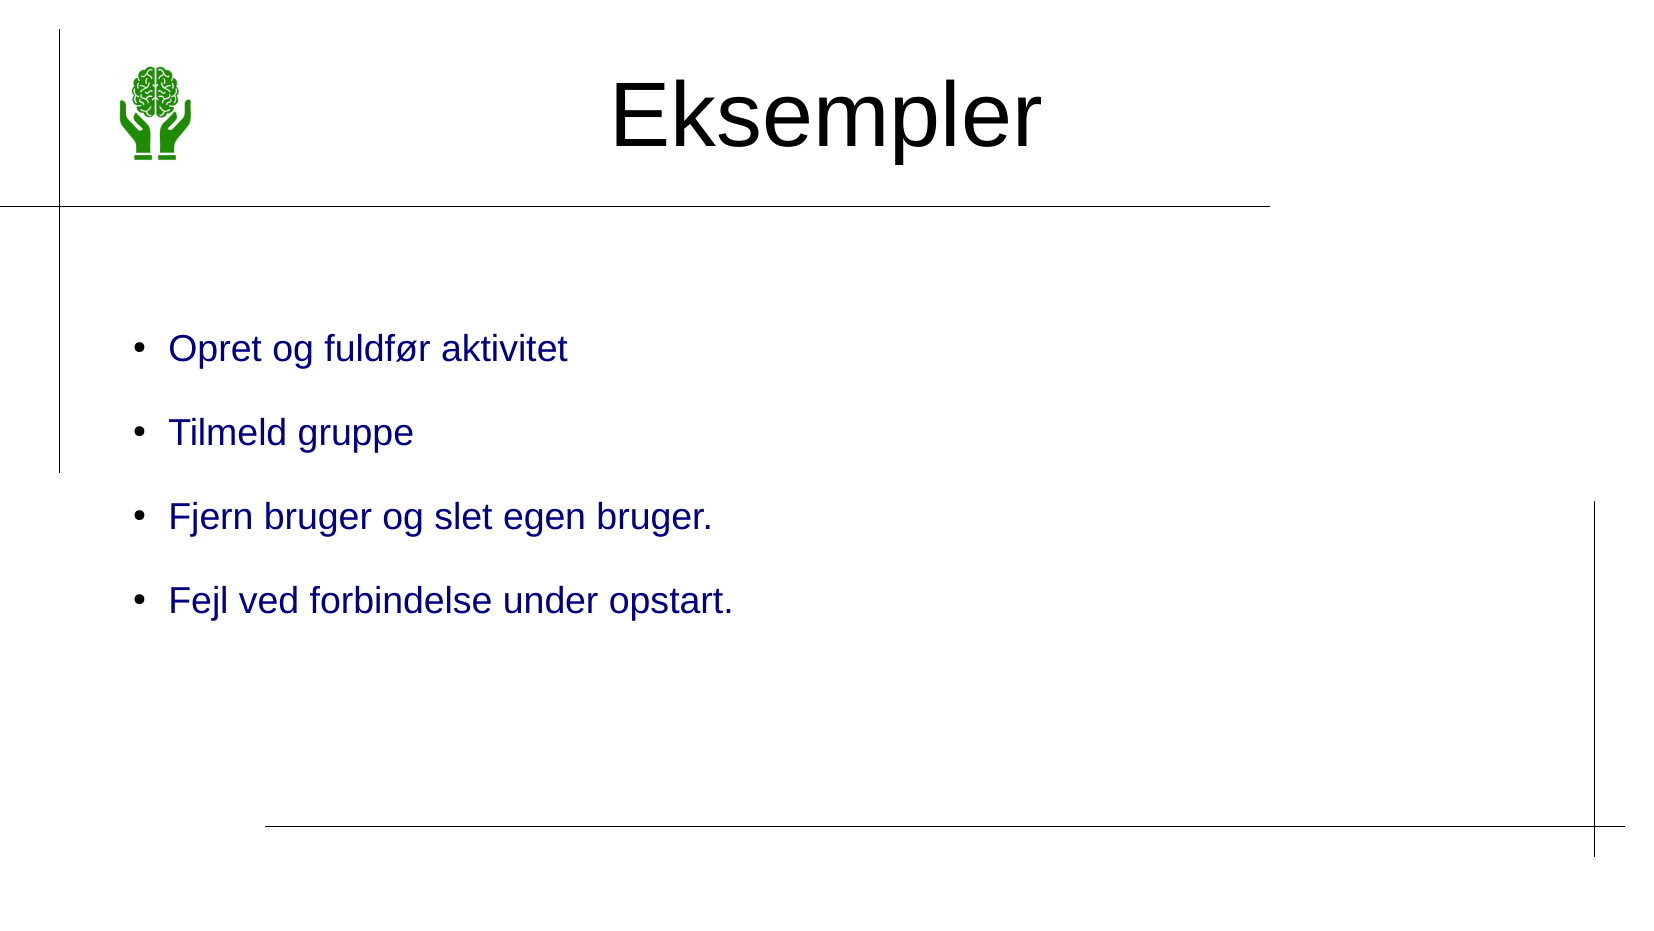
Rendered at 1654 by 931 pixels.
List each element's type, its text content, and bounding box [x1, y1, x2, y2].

picture [106, 65, 203, 162]
text_box Opret og fuldfør aktivitet Tilmeld gruppe Fjern bruger og slet egen bruger. Fejl ved forbindelse under opstart. [118, 236, 1359, 798]
title Eksempler [82, 37, 1571, 193]
